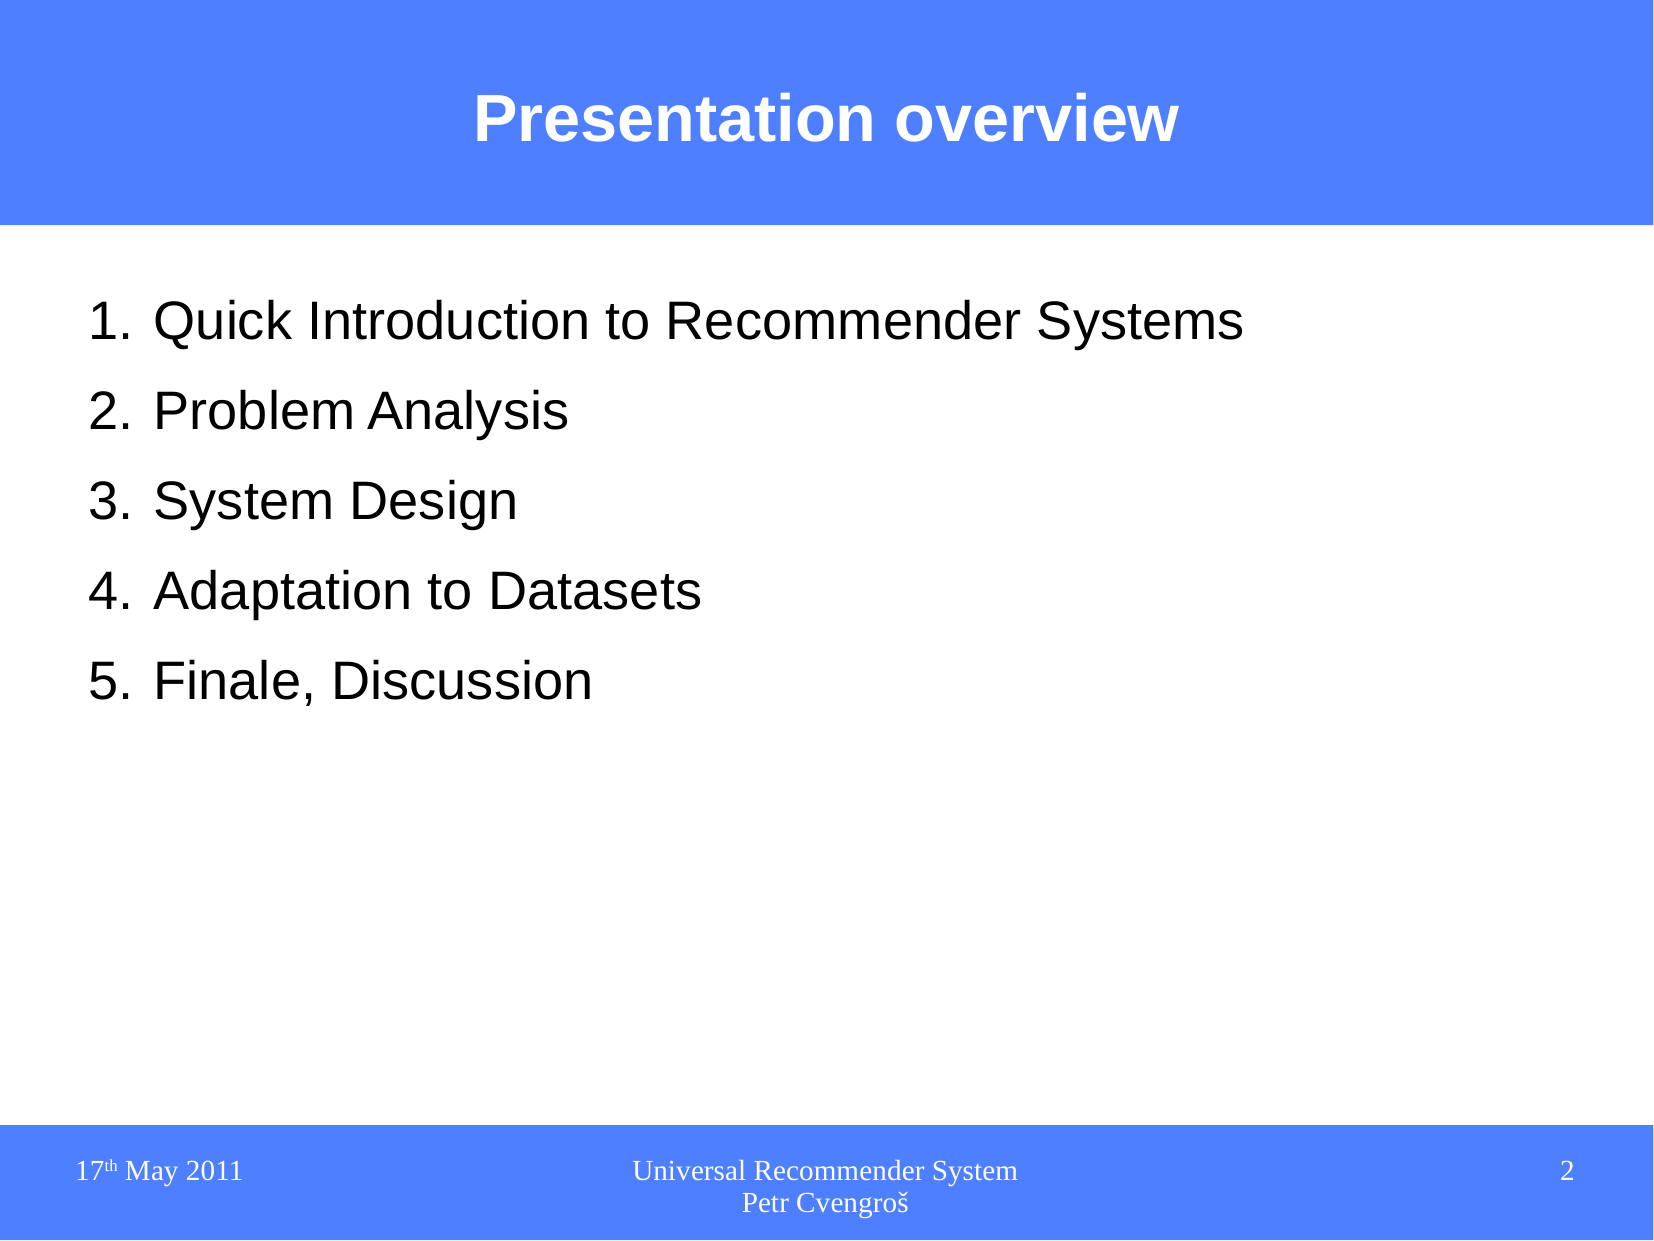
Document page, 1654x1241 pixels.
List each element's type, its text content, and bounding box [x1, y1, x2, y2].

title Presentation overview [82, 49, 1571, 188]
list Quick Introduction to Recommender Systems Problem Analysis System Design Adaptation to Datasets Finale, Discussion [82, 290, 1571, 1109]
